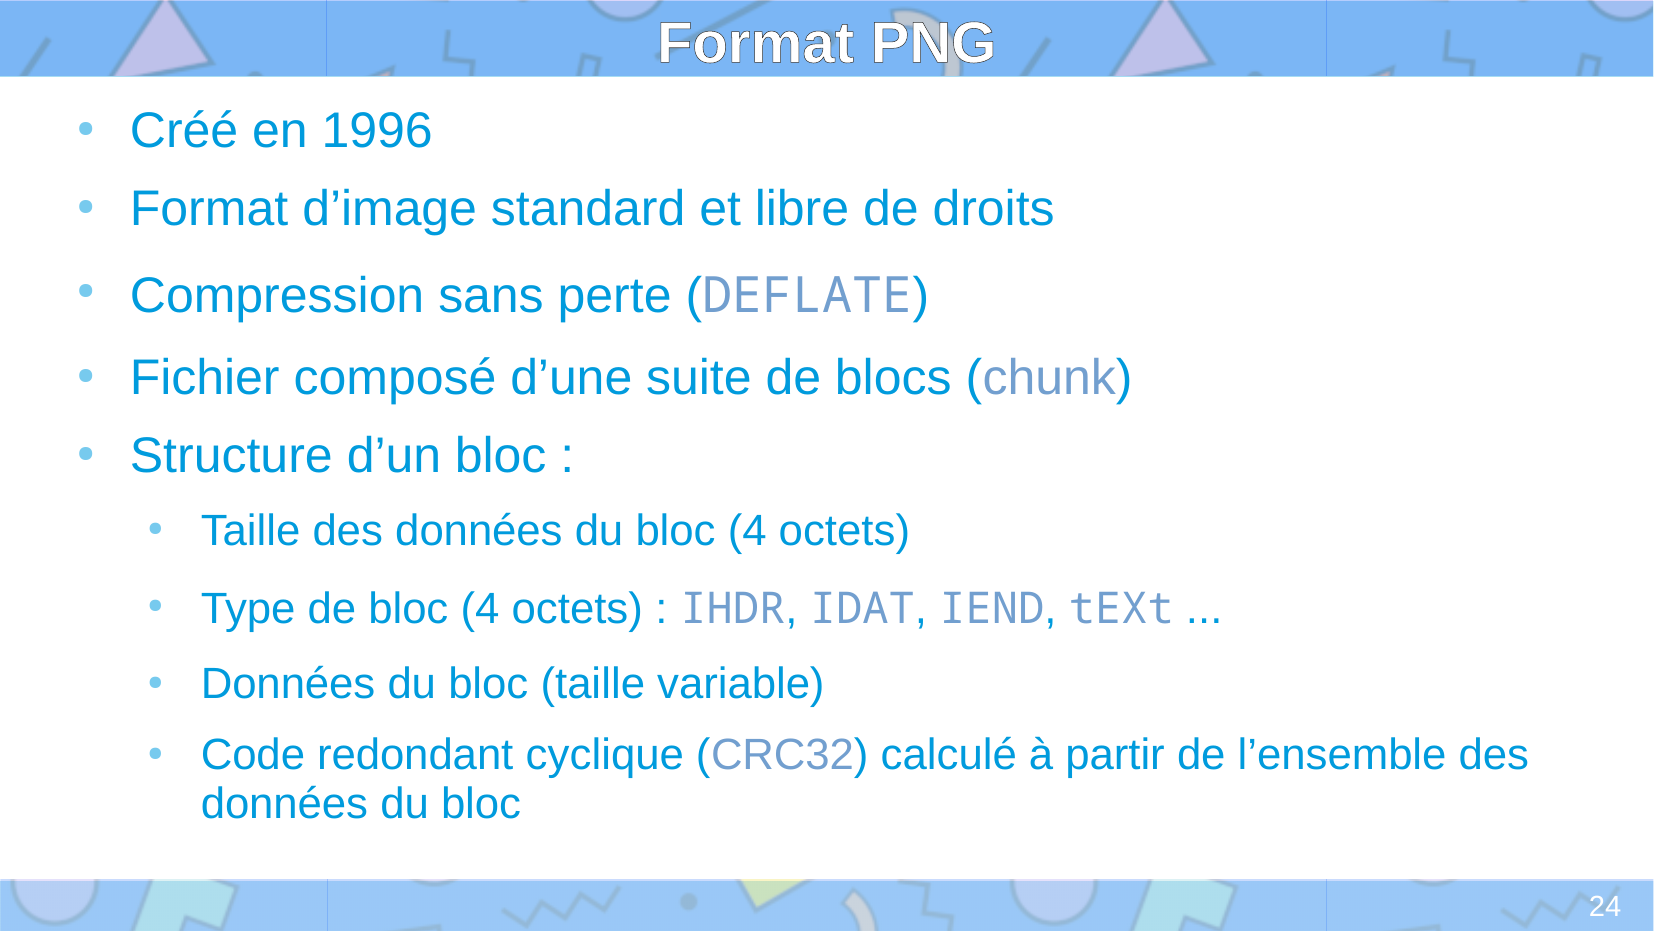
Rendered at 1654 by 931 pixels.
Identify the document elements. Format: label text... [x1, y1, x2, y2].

picture [0, 879, 1654, 931]
title Format PNG [59, 3, 1595, 82]
picture [0, 0, 1654, 76]
list Créé en 1996 Format d’image standard et libre de droits Compression sans perte (DEFLATE) Fichier composé d’une suite de blocs (chunk) Structure d’un bloc : Taille des données du bloc (4 octets) Type de bloc (4 octets) : IHDR, IDAT, IEND, tEXt ... Données du bloc (taille variable) Code redondant cyclique (CRC32) calculé à partir de l’ensemble des données du bloc [59, 101, 1595, 863]
